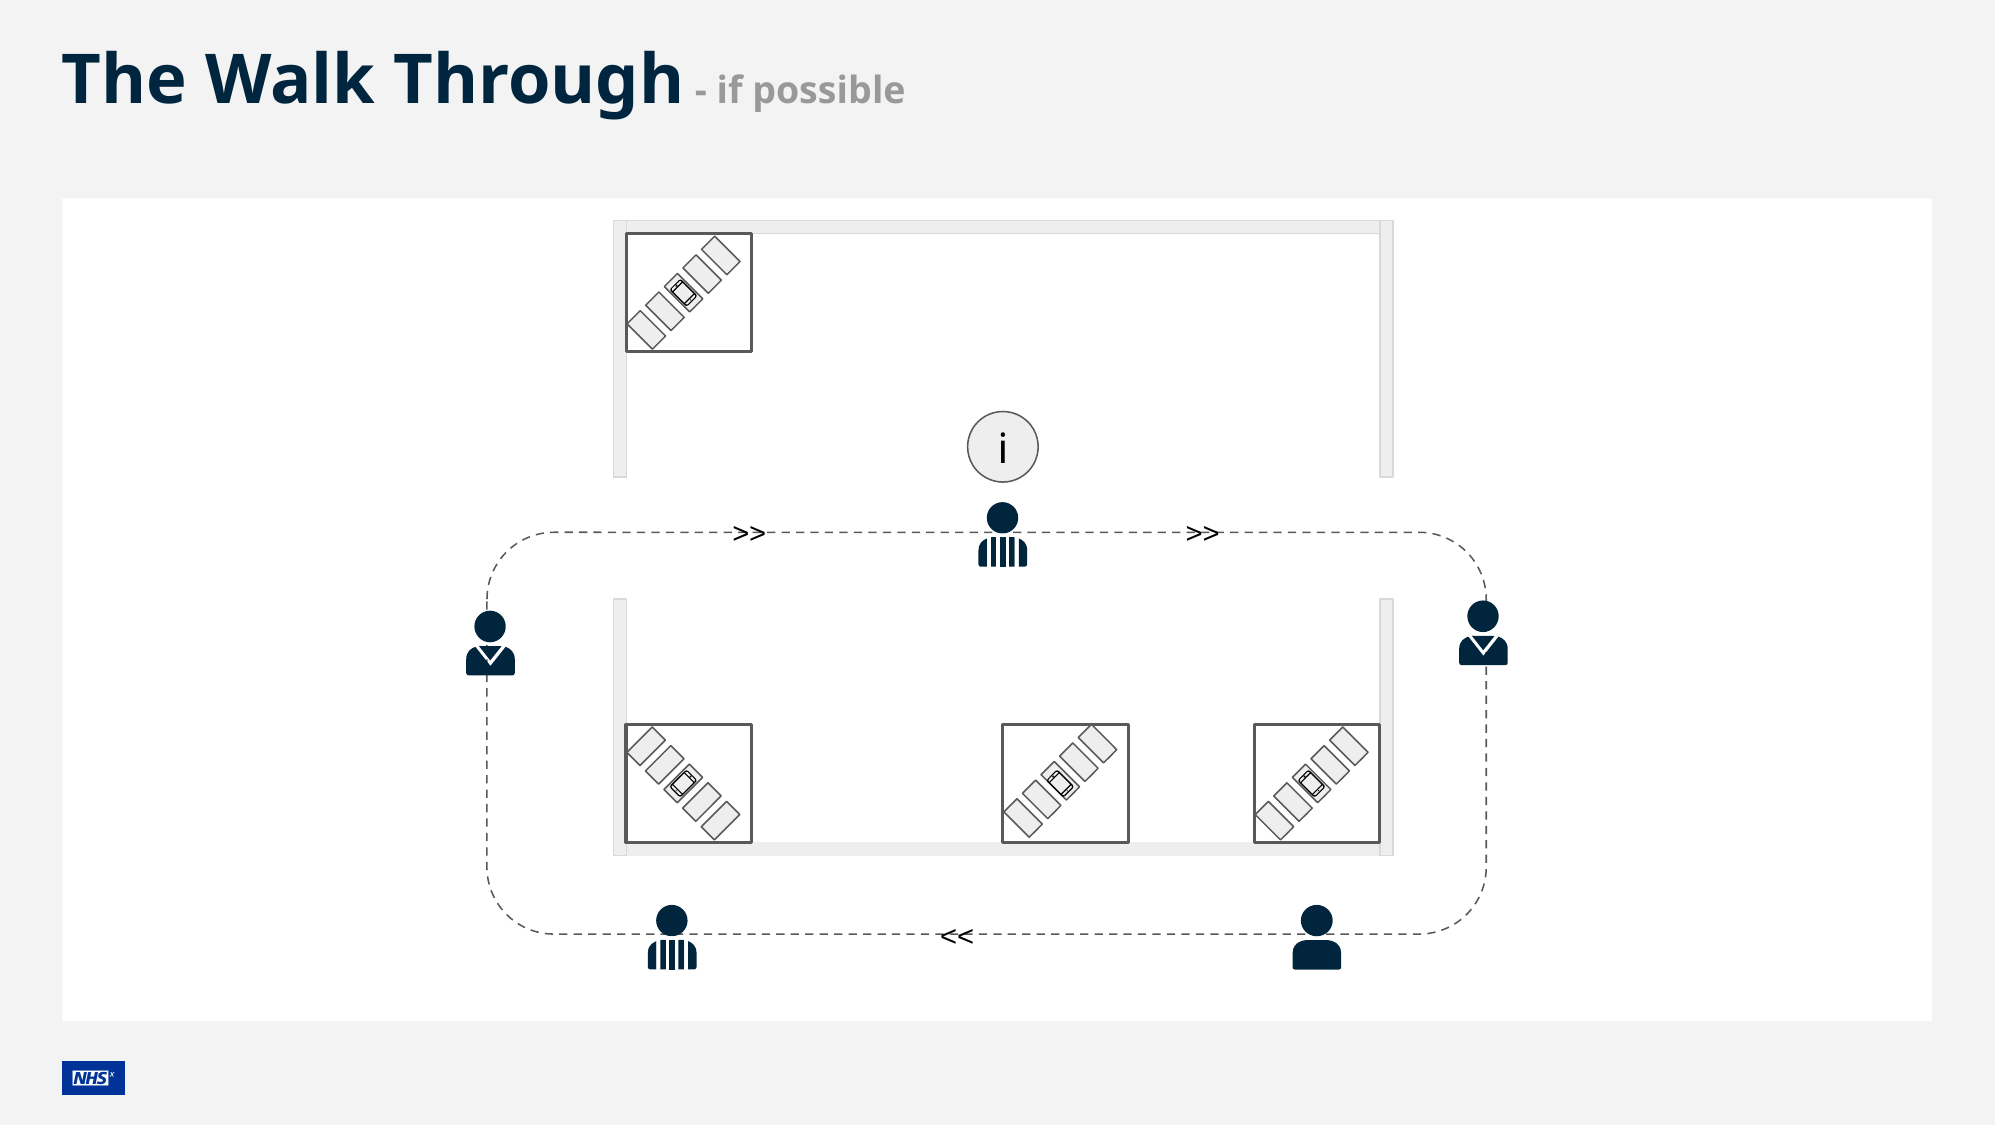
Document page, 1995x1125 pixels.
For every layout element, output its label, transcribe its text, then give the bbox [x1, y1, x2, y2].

text_box >> [717, 499, 801, 570]
text_box [1022, 780, 1061, 819]
text_box [1292, 940, 1342, 970]
text_box [1329, 726, 1369, 766]
text_box [466, 646, 515, 676]
text_box [1255, 801, 1294, 840]
text_box [474, 610, 506, 643]
text_box [626, 726, 666, 766]
text_box << [925, 901, 1009, 973]
text_box [682, 782, 722, 822]
text_box [645, 745, 684, 785]
text_box [701, 236, 741, 275]
text_box [701, 801, 740, 840]
text_box [978, 502, 1028, 567]
text_box [1041, 761, 1080, 801]
text_box [478, 645, 502, 661]
picture [62, 1061, 125, 1095]
text_box [1459, 636, 1508, 666]
text_box [1300, 904, 1333, 937]
text_box [1273, 782, 1313, 822]
text_box [1292, 764, 1331, 803]
text_box >> [1170, 499, 1254, 570]
text_box [1078, 724, 1117, 763]
text_box i [967, 411, 1039, 483]
title The Walk Through - if possible [41, 33, 1932, 120]
text_box [1059, 742, 1099, 782]
text_box [664, 273, 703, 312]
text_box [1467, 600, 1499, 633]
text_box [664, 764, 703, 803]
text_box [613, 599, 1393, 856]
text_box [1471, 635, 1495, 651]
text_box [647, 904, 697, 970]
text_box [682, 254, 722, 294]
text_box [1003, 798, 1043, 838]
text_box [627, 310, 666, 350]
text_box [613, 220, 1393, 478]
text_box [1310, 745, 1350, 785]
text_box [645, 292, 685, 331]
